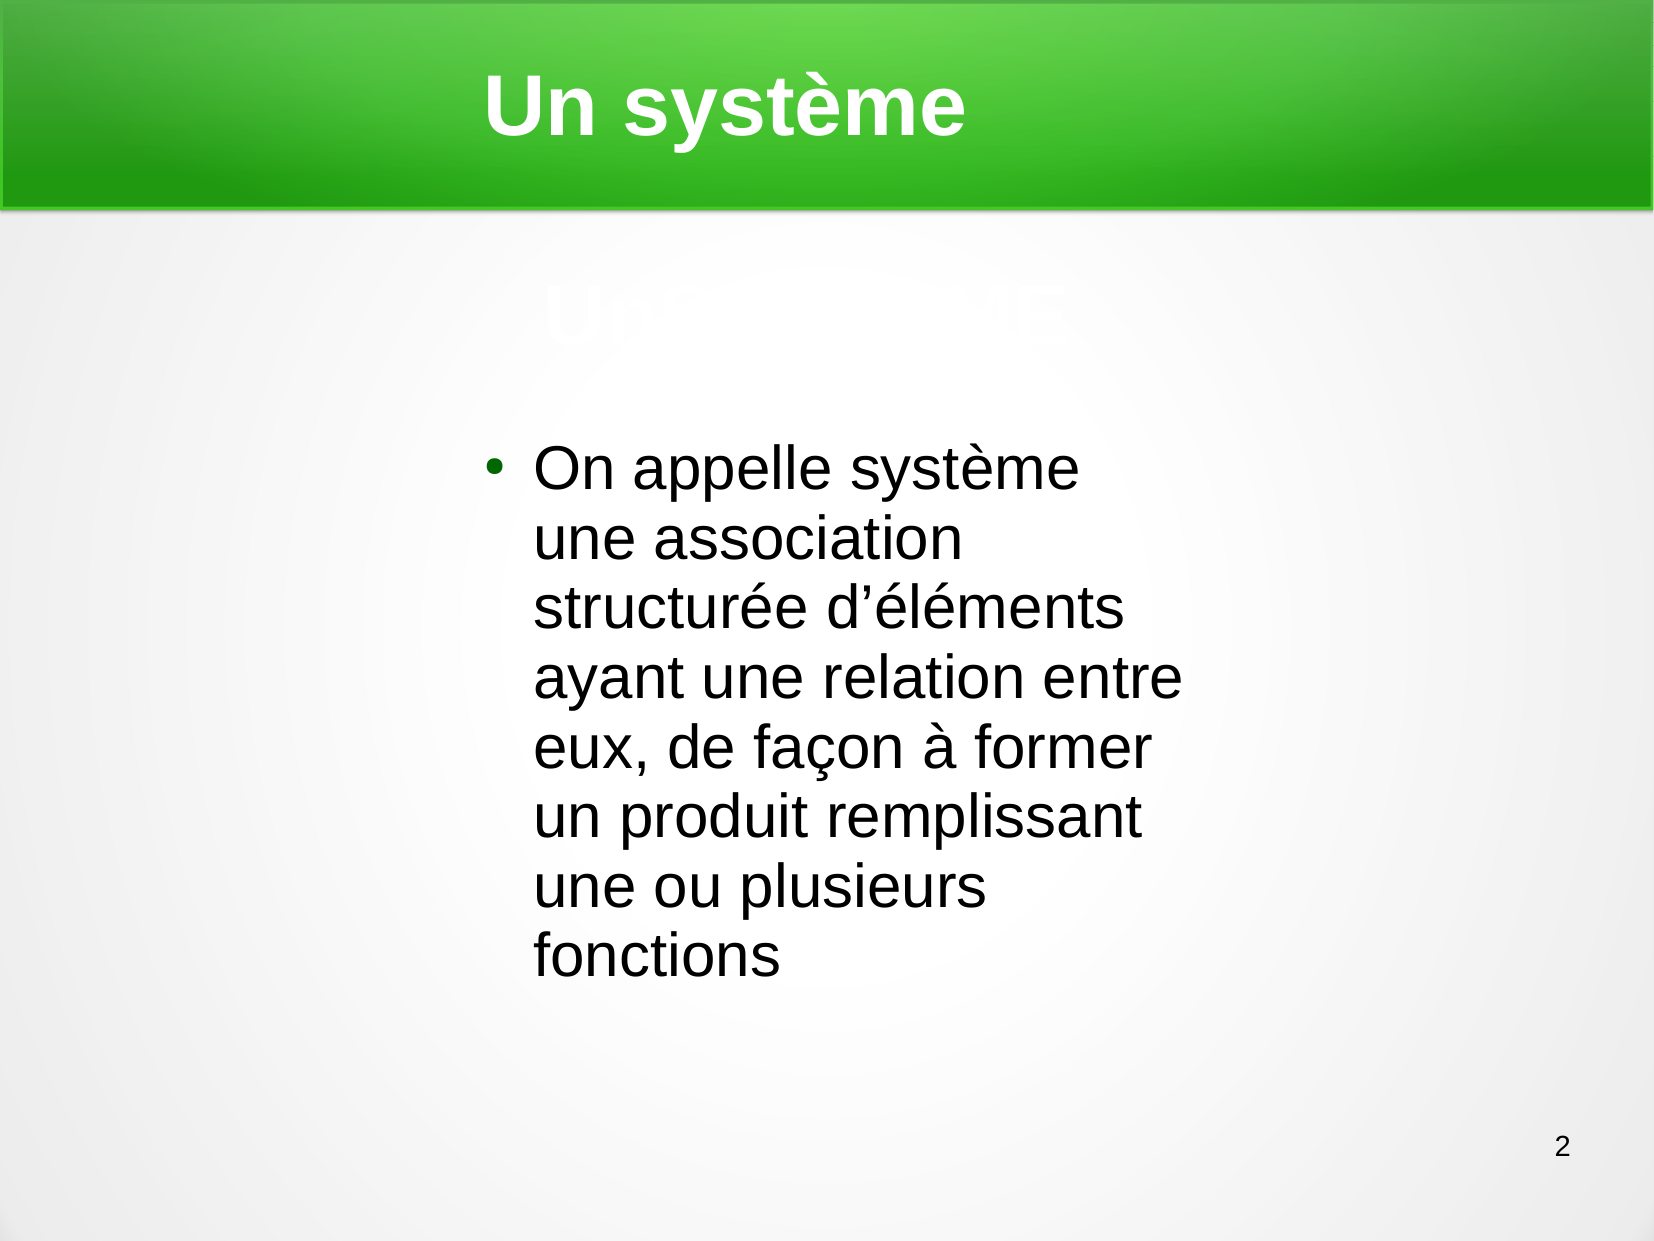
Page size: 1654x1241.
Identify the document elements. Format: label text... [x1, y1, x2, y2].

title UnSYSTEME Système [448, 259, 1166, 467]
list On appelle système une association structurée d’éléments ayant une relation entre eux, de façon à former un produit remplissant une ou plusieurs fonctions [467, 433, 1191, 991]
text_box Un système [447, 57, 1004, 154]
